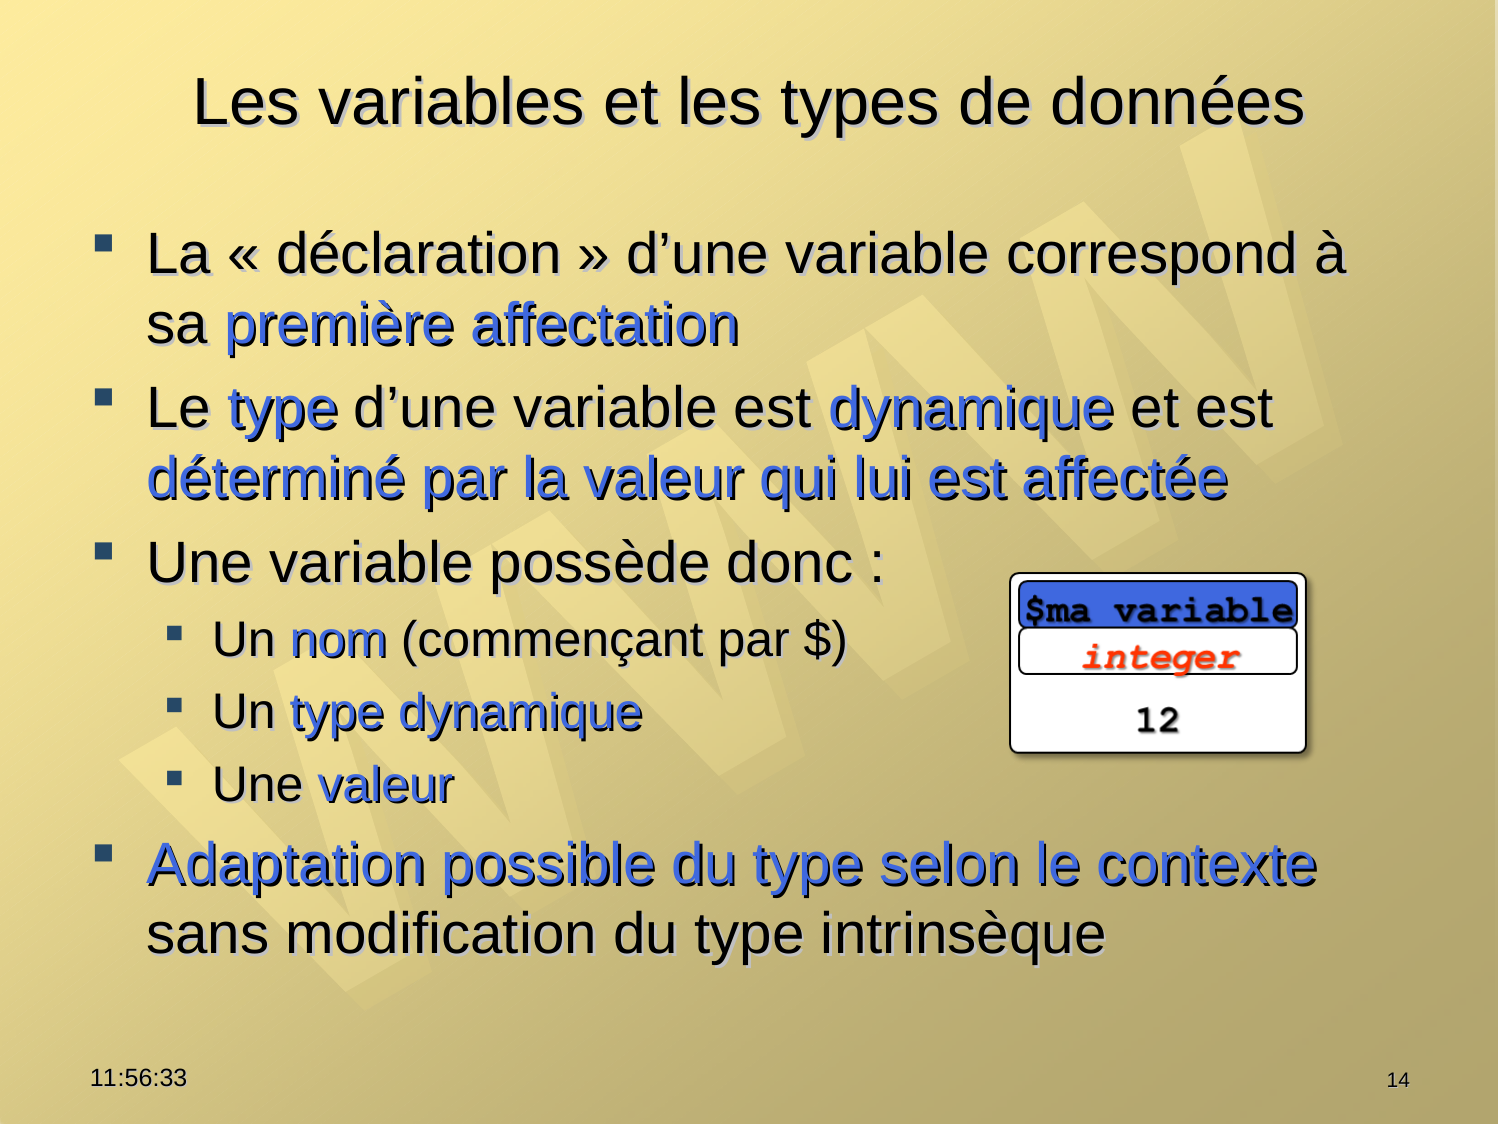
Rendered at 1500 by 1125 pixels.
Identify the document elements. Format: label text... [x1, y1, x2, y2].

title Les variables et les types de données [75, 45, 1426, 152]
text_box <numéro> [1074, 1058, 1426, 1100]
picture [995, 568, 1334, 785]
list La « déclaration » d’une variable correspond à sa première affectation Le type d’une variable est dynamique et est déterminé par la valeur qui lui est affectée Une variable possède donc : Un nom (commençant par $) Un type dynamique Une valeur Adaptation possible du type selon le contexte sans modification du type intrinsèque [75, 207, 1426, 1035]
text_box 18:45:29 [74, 1058, 426, 1100]
